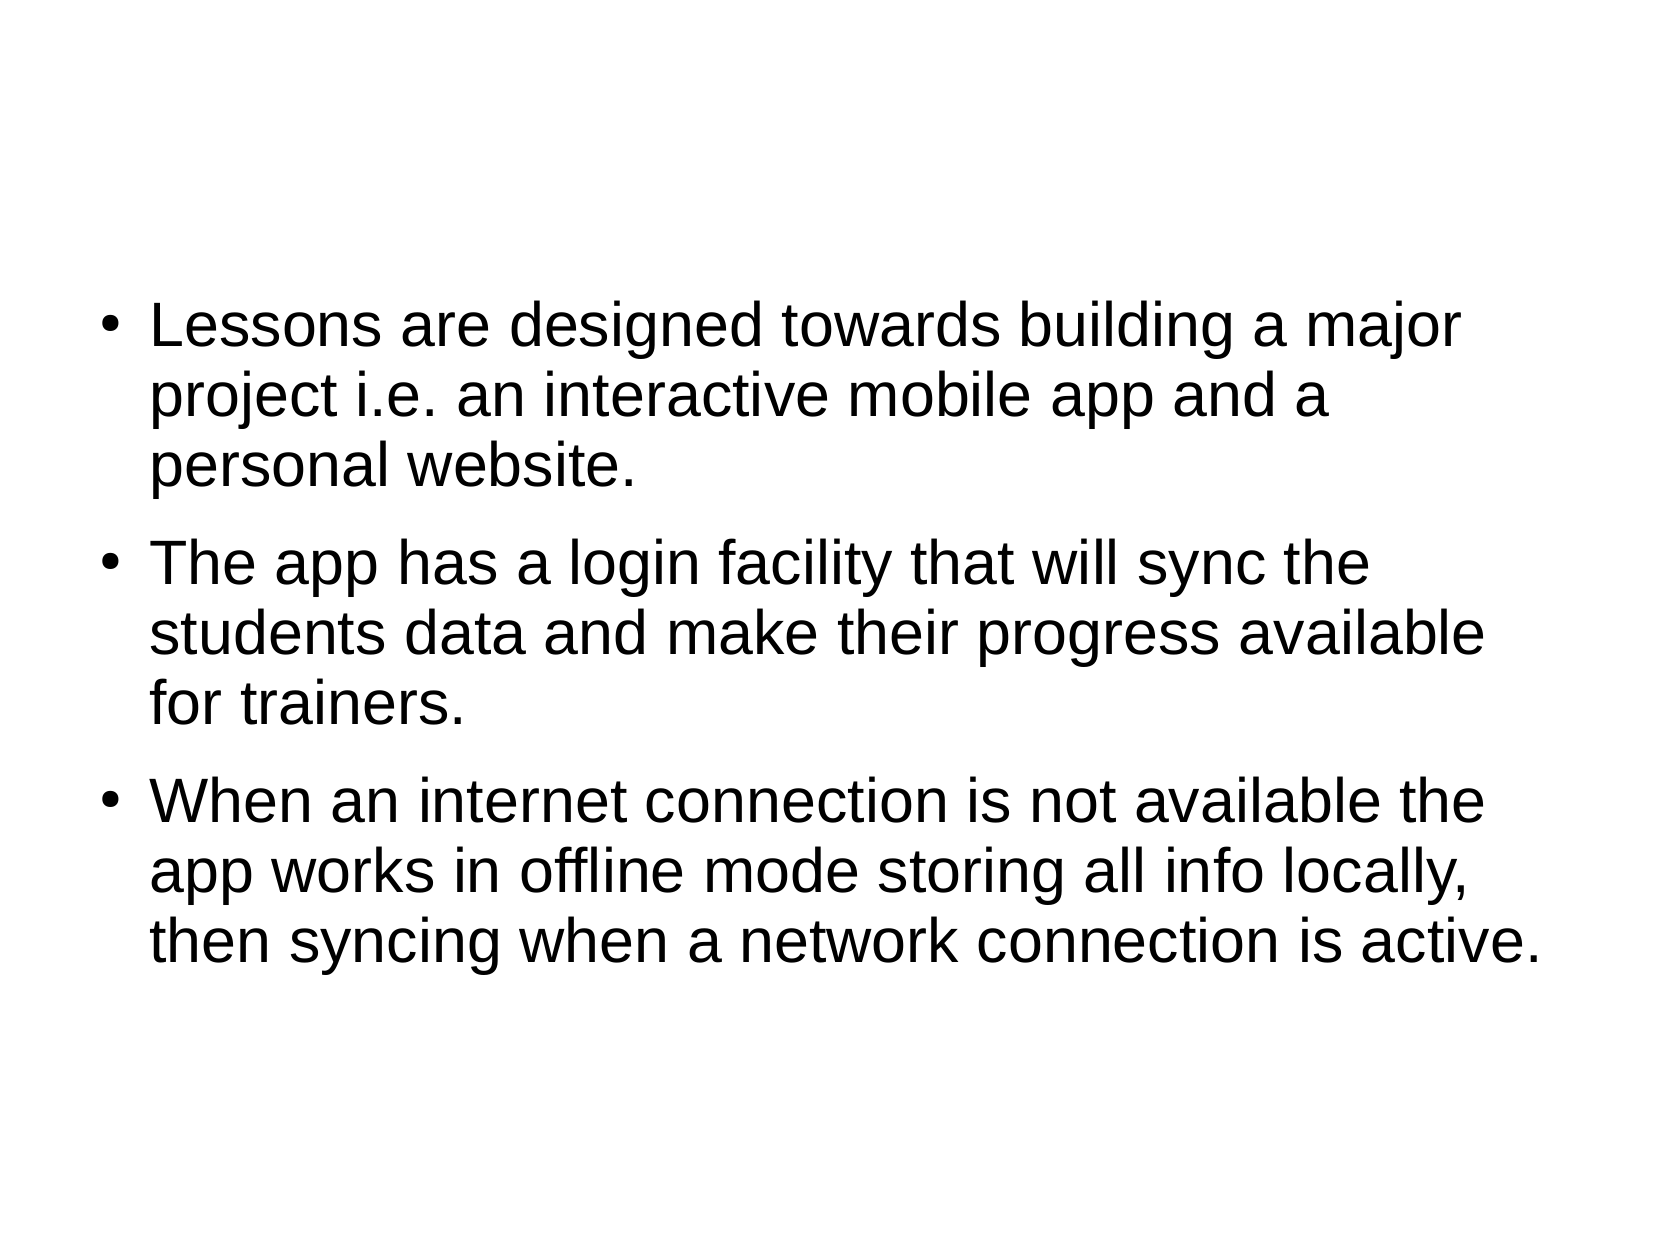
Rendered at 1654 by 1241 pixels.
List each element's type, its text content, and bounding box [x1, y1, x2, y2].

list Lessons are designed towards building a major project i.e. an interactive mobile app and a personal website. The app has a login facility that will sync the students data and make their progress available for trainers. When an internet connection is not available the app works in offline mode storing all info locally, then syncing when a network connection is active. [82, 290, 1571, 1010]
